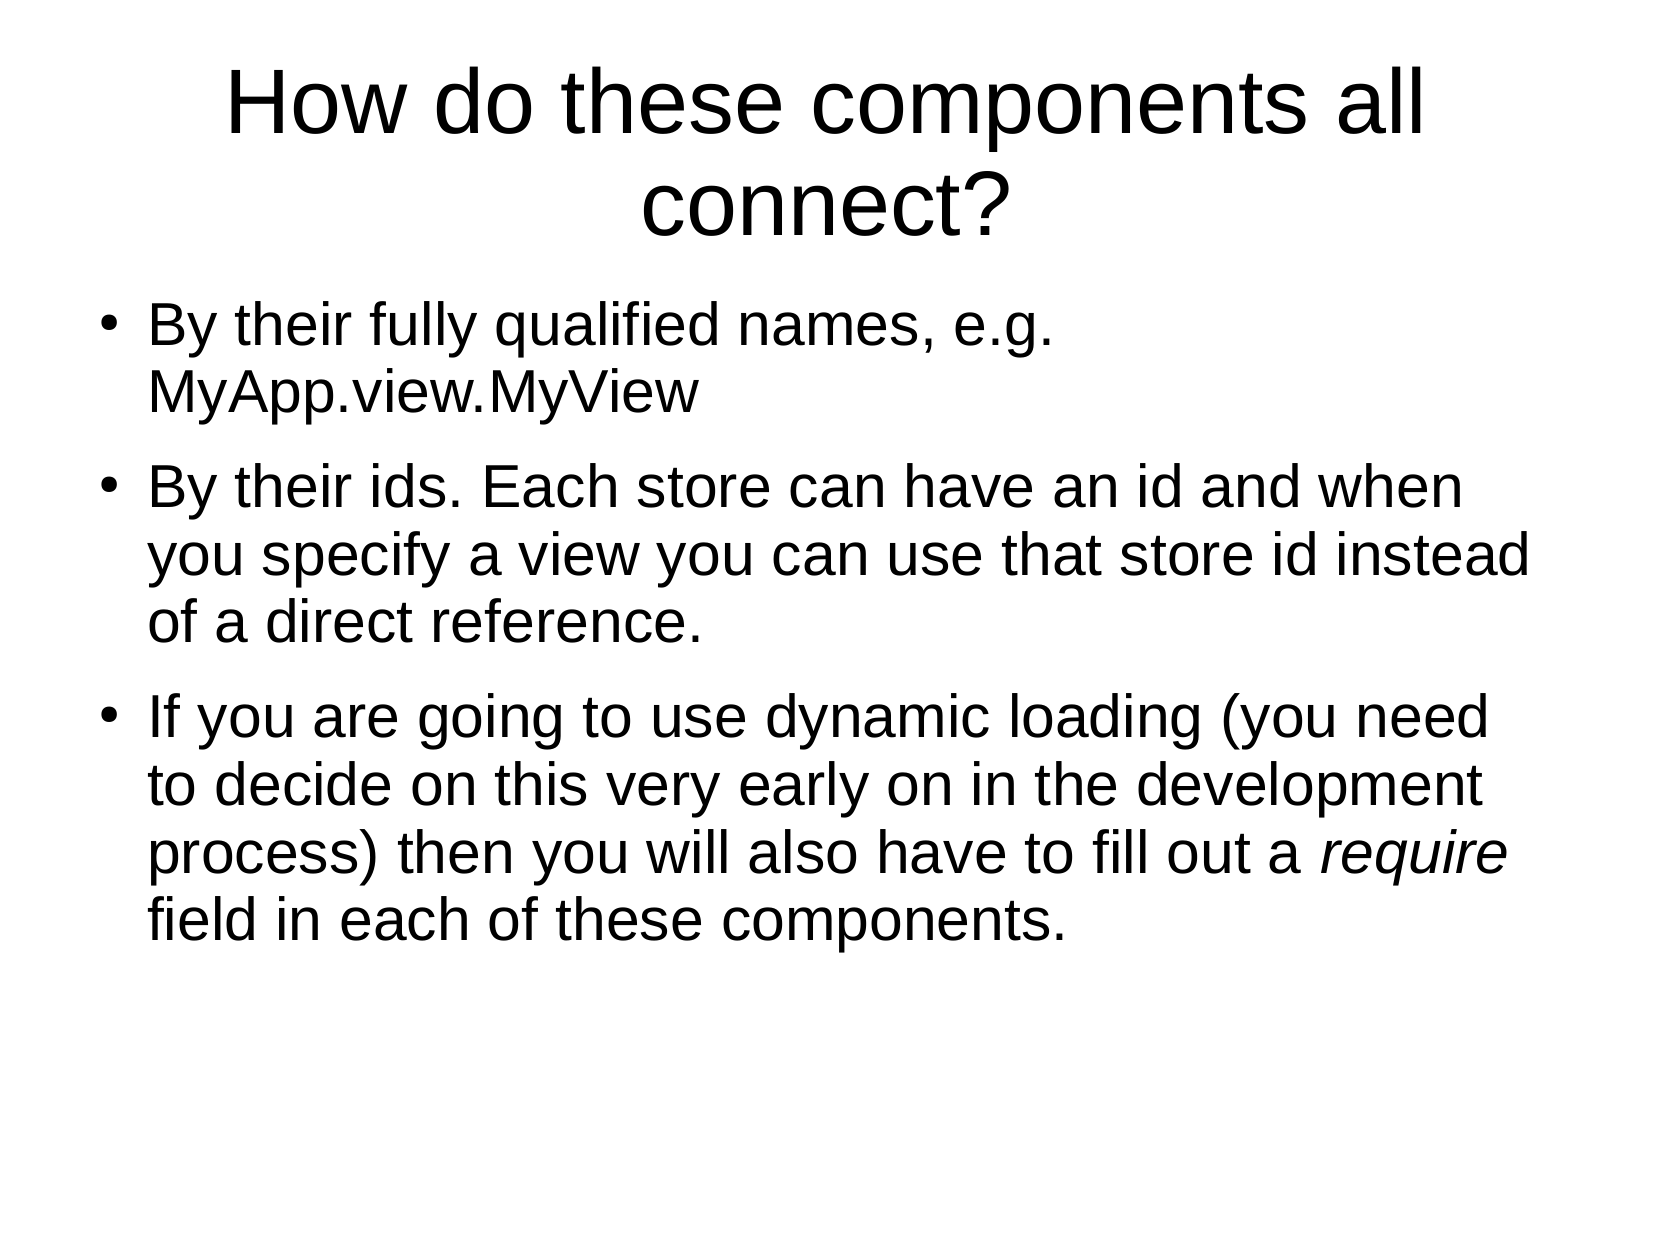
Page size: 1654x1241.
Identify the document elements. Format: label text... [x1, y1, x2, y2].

list By their fully qualified names, e.g. MyApp.view.MyView By their ids. Each store can have an id and when you specify a view you can use that store id instead of a direct reference. If you are going to use dynamic loading (you need to decide on this very early on in the development process) then you will also have to fill out a require field in each of these components. [82, 290, 1538, 1010]
title How do these components all connect? [82, 49, 1571, 257]
